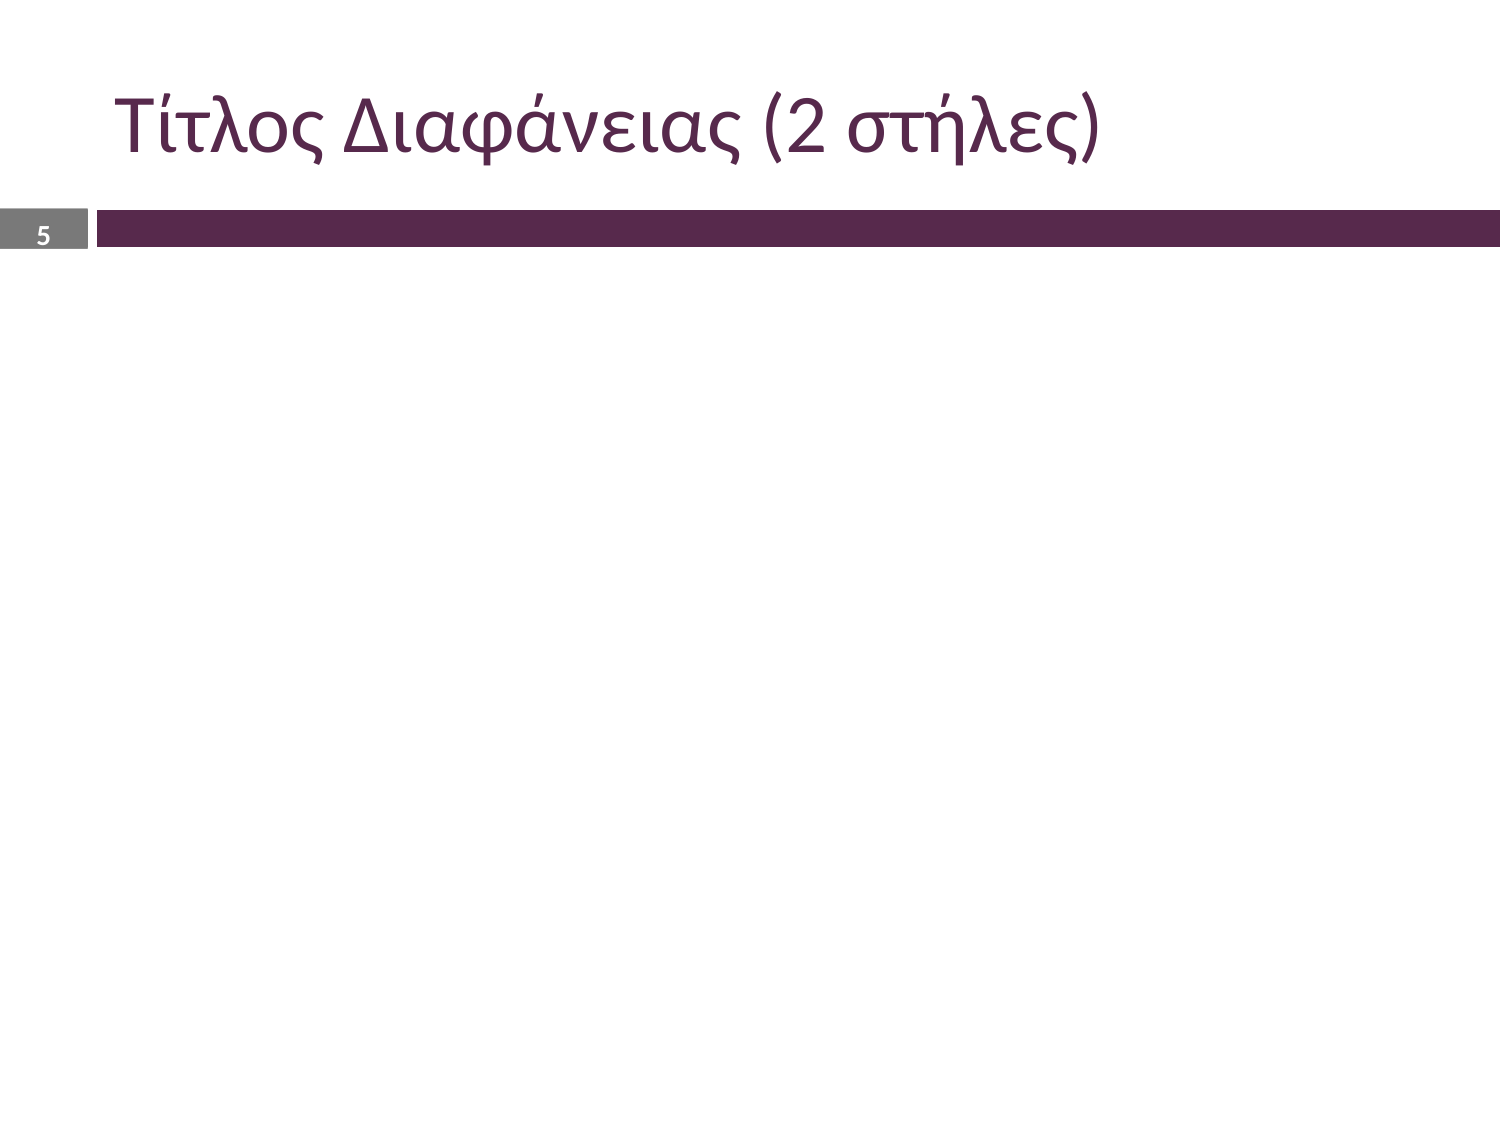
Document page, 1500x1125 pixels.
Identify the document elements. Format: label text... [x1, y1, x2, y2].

text_box [0, 208, 88, 249]
title Τίτλος Διαφάνειας (2 στήλες) [99, 37, 1438, 201]
